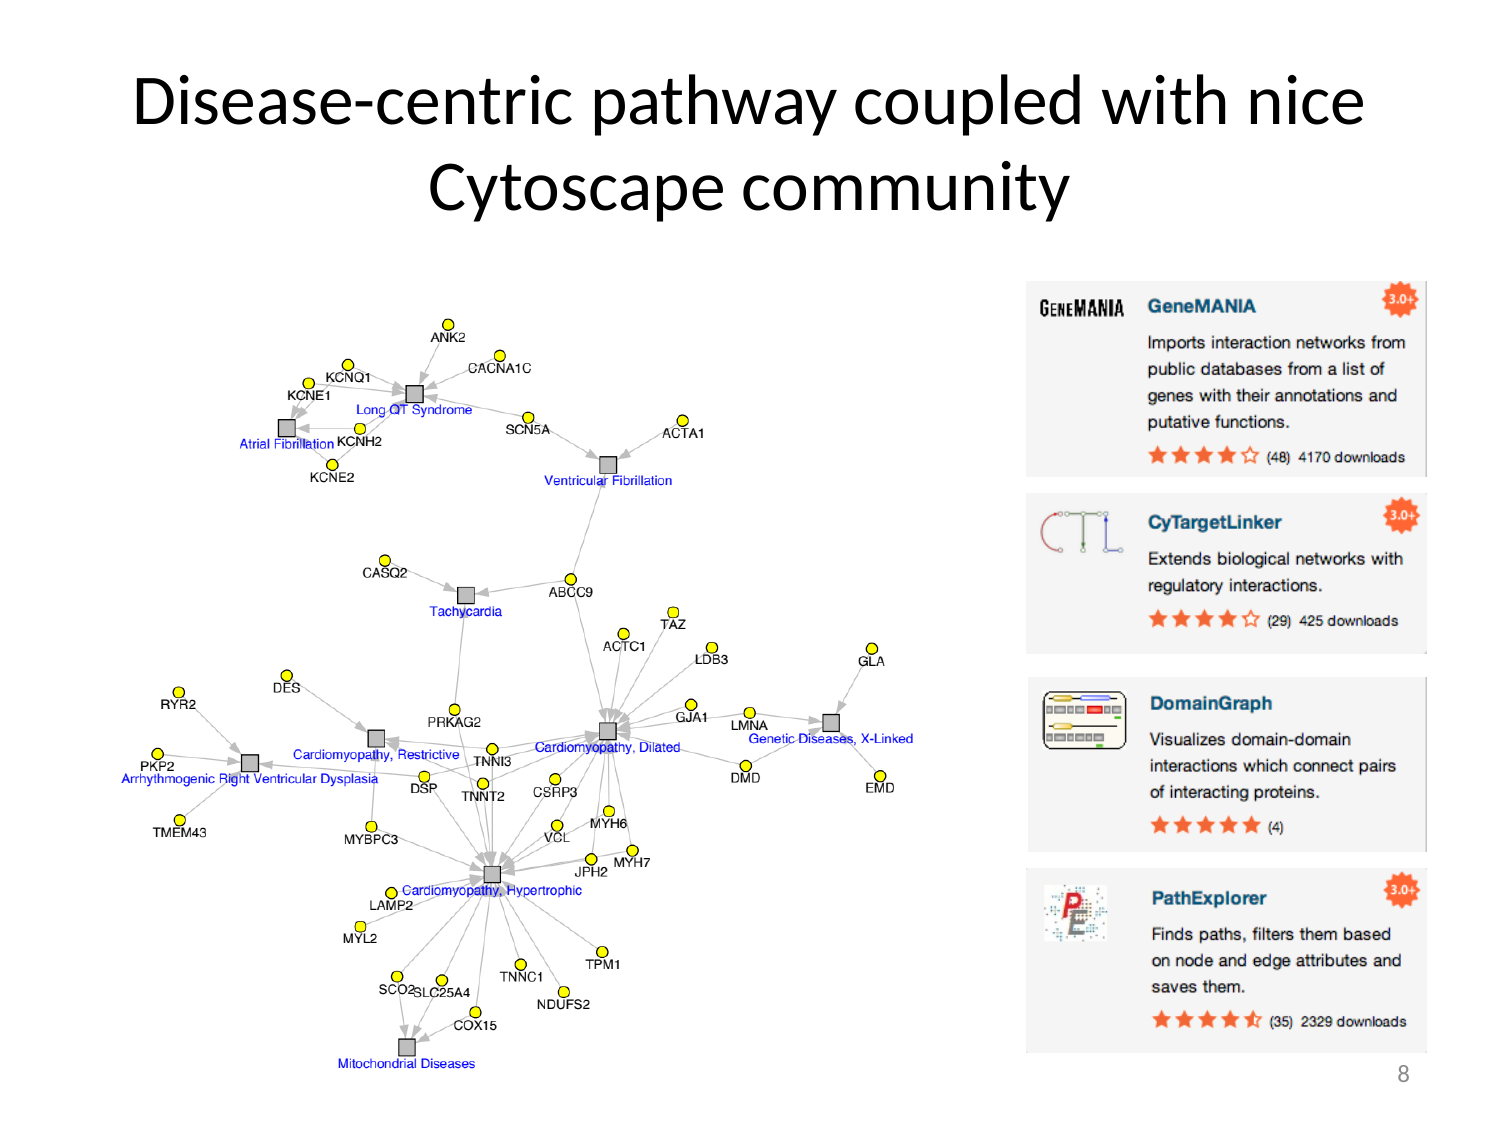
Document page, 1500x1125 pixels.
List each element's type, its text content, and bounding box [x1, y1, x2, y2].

picture [106, 279, 926, 1085]
picture [1026, 493, 1427, 654]
picture [1028, 677, 1427, 852]
picture [1026, 281, 1427, 477]
title Disease-centric pathway coupled with nice Cytoscape community [75, 45, 1425, 233]
slide_number <number> [1074, 1042, 1425, 1103]
picture [1026, 868, 1427, 1053]
